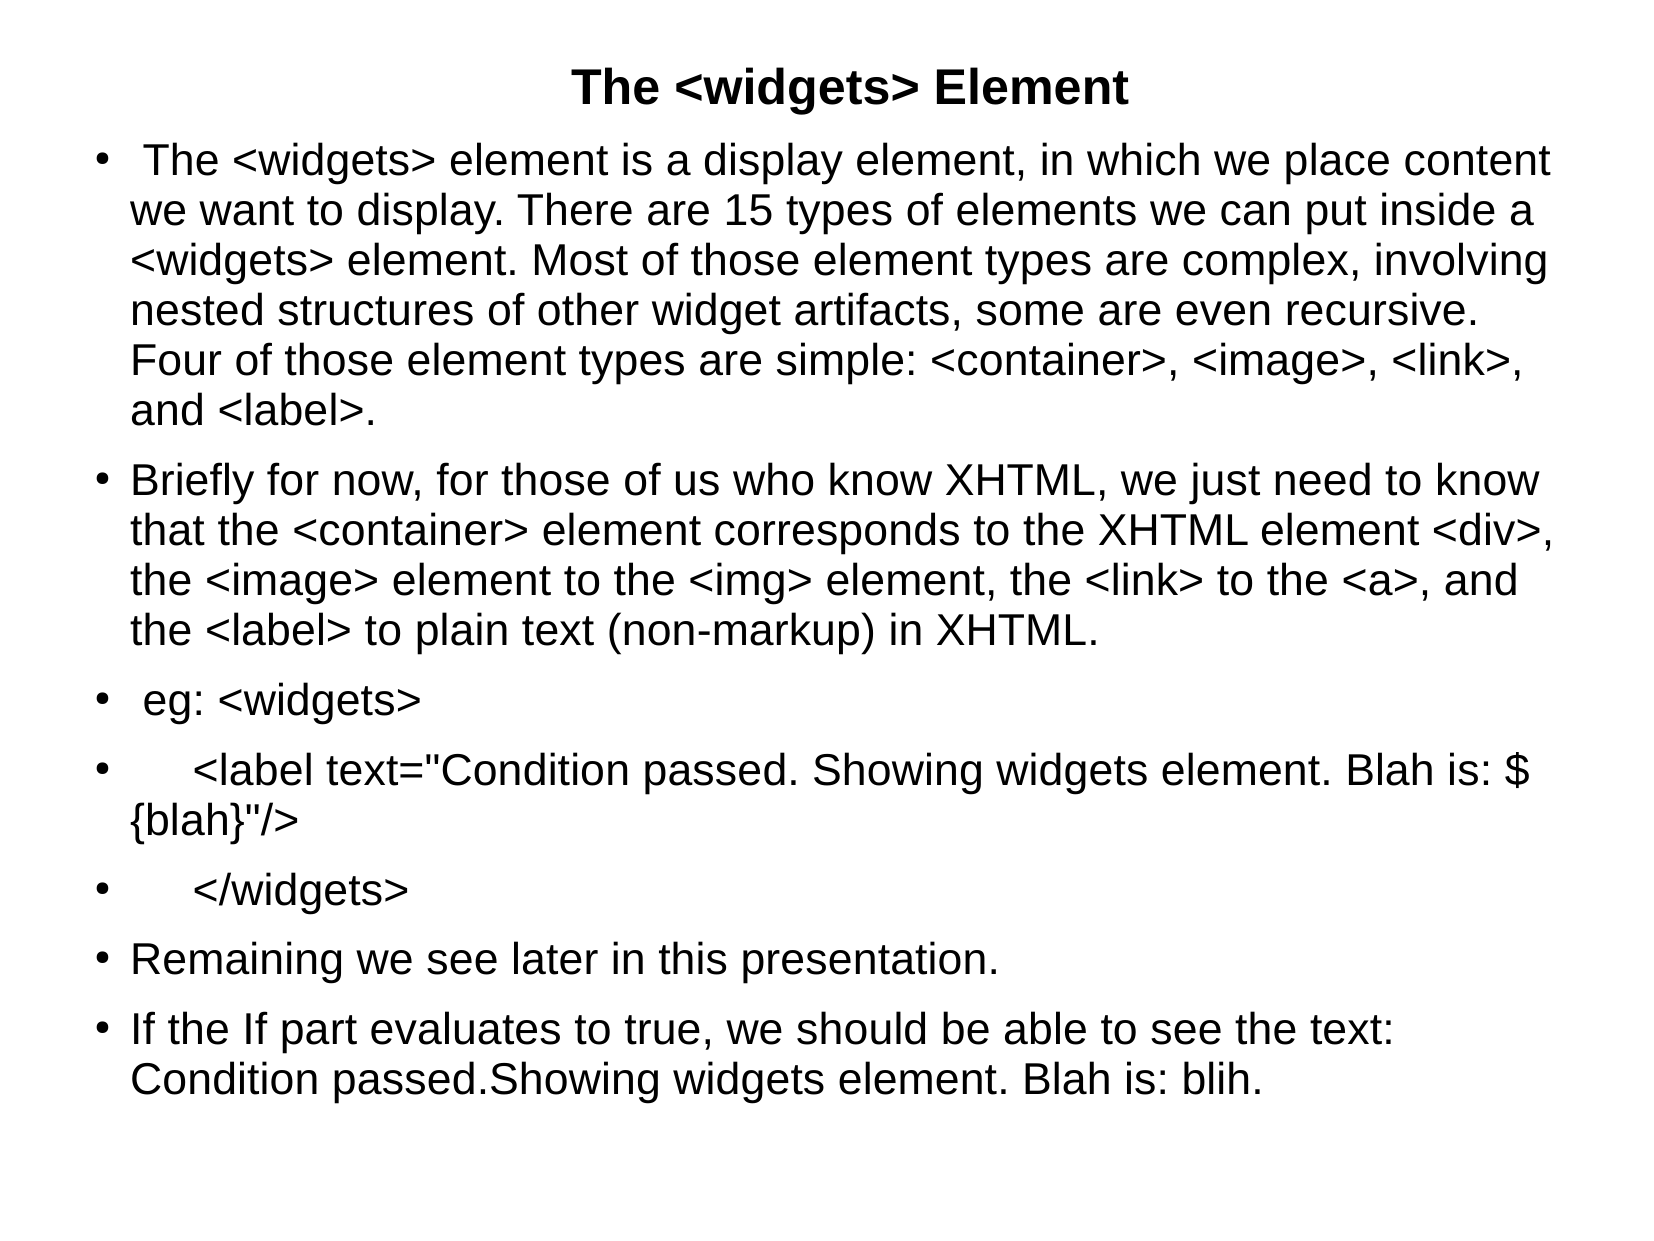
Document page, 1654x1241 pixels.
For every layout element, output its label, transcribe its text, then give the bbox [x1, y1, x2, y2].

list The <widgets> Element The <widgets> element is a display element, in which we place content we want to display. There are 15 types of elements we can put inside a <widgets> element. Most of those element types are complex, involving nested structures of other widget artifacts, some are even recursive. Four of those element types are simple: <container>, <image>, <link>, and <label>. Briefly for now, for those of us who know XHTML, we just need to know that the <container> element corresponds to the XHTML element <div>, the <image> element to the <img> element, the <link> to the <a>, and the <label> to plain text (non-markup) in XHTML. eg: <widgets> <label text="Condition passed. Showing widgets element. Blah is: ${blah}"/> </widgets> Remaining we see later in this presentation. If the If part evaluates to true, we should be able to see the text: Condition passed.Showing widgets element. Blah is: blih. [82, 59, 1571, 1109]
